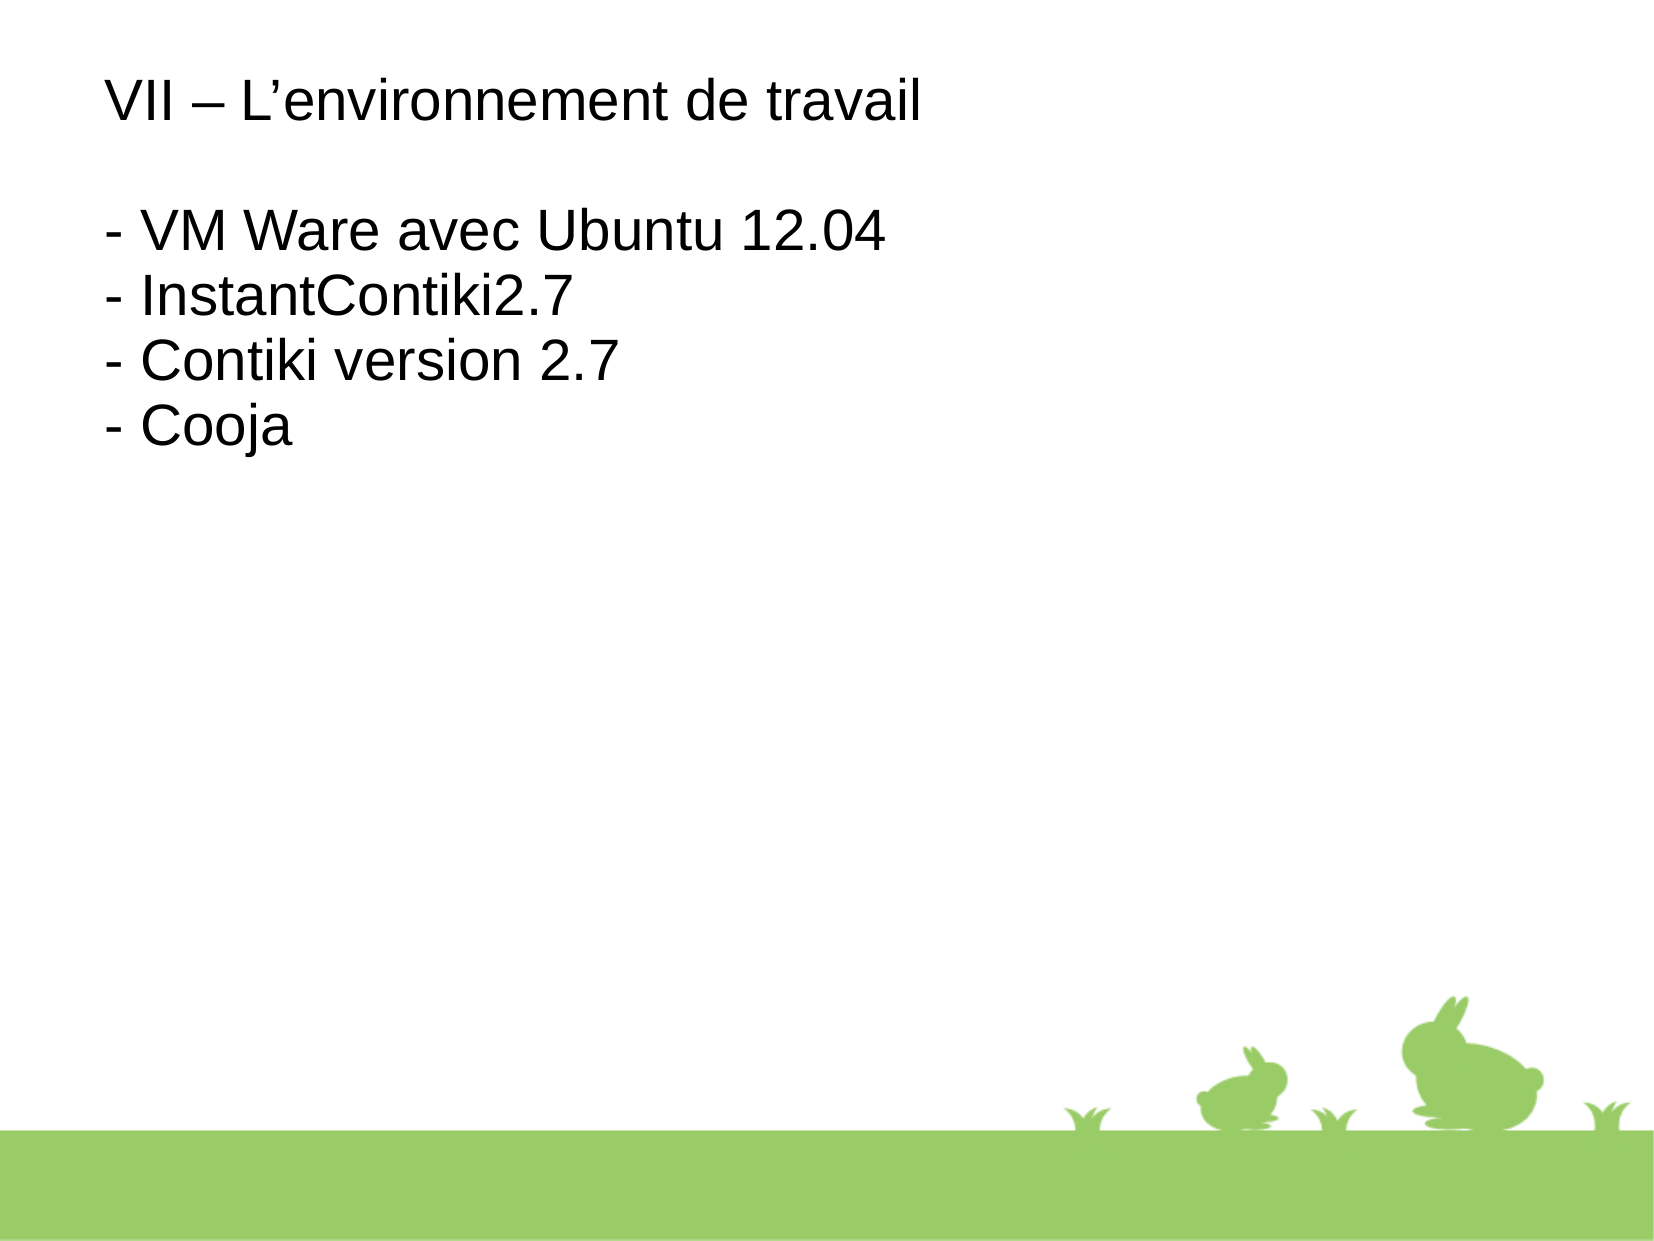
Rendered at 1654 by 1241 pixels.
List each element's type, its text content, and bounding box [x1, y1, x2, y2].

picture [0, 0, 1654, 1241]
text_box VII – L’environnement de travail - VM Ware avec Ubuntu 12.04 - InstantContiki2.7 - Contiki version 2.7 - Cooja [90, 60, 1576, 1051]
